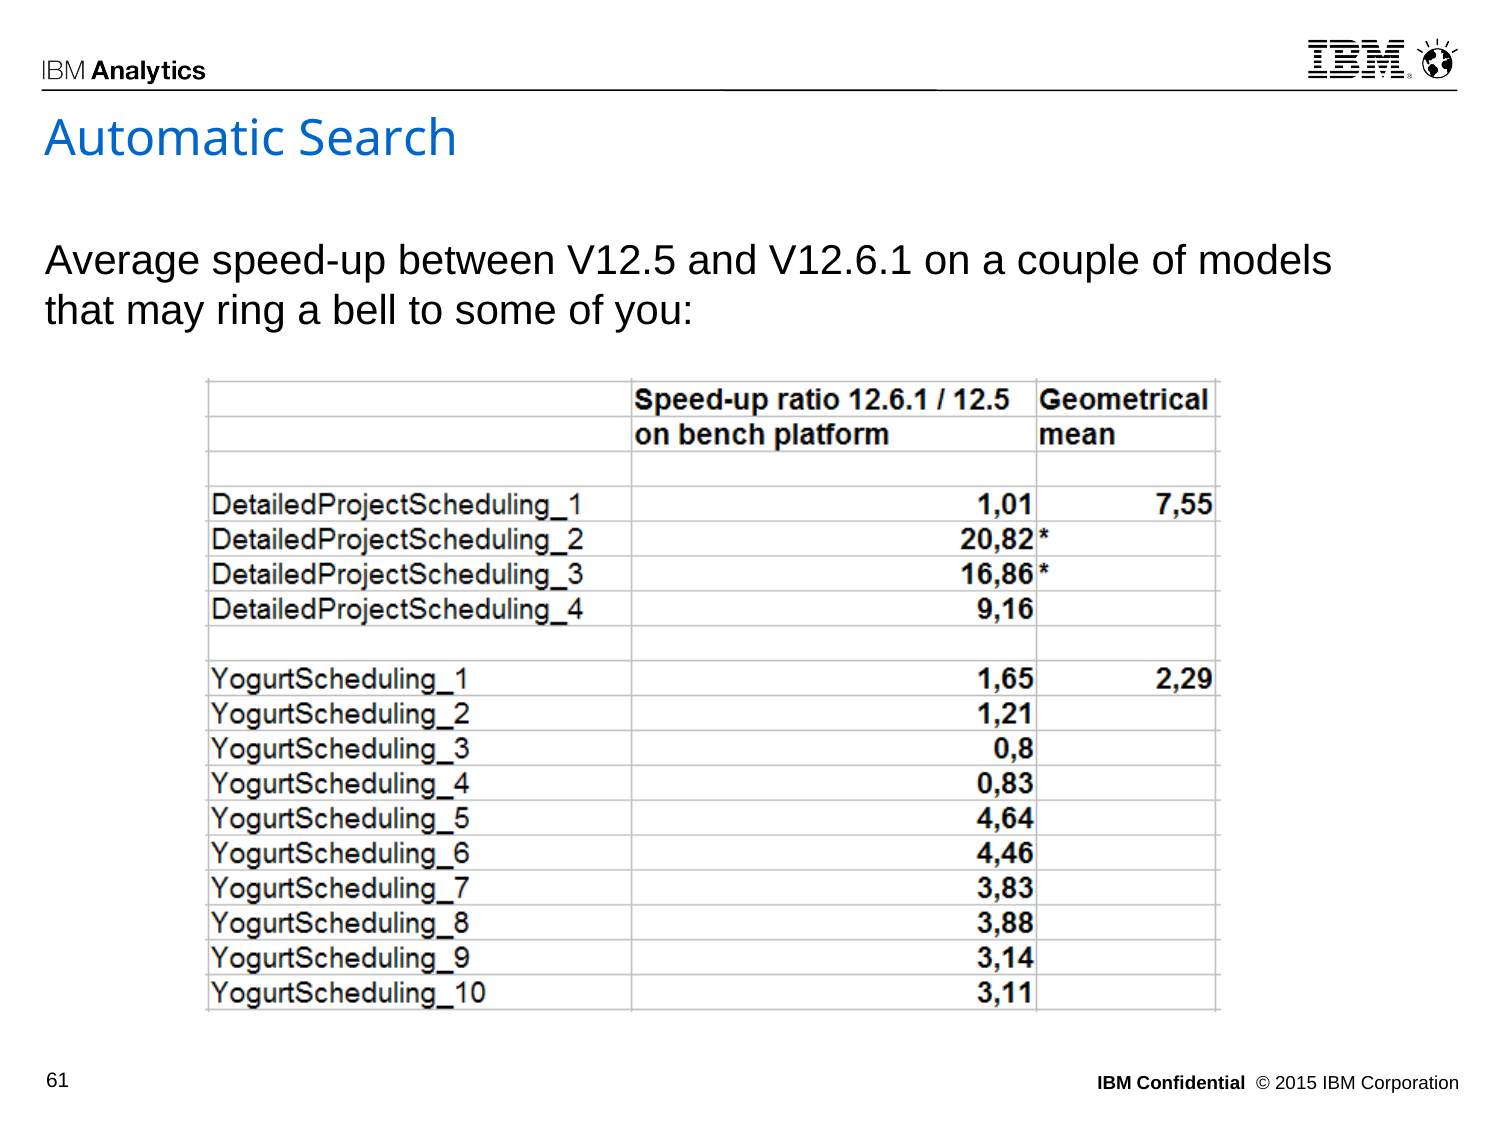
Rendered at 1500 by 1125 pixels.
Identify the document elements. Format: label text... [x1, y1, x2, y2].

picture [205, 378, 1221, 1012]
picture [1294, 24, 1469, 91]
list Average speed-up between V12.5 and V12.6.1 on a couple of models that may ring a bell to some of you: [29, 224, 1426, 873]
picture [24, 42, 224, 99]
title Automatic Search [29, 97, 1500, 203]
